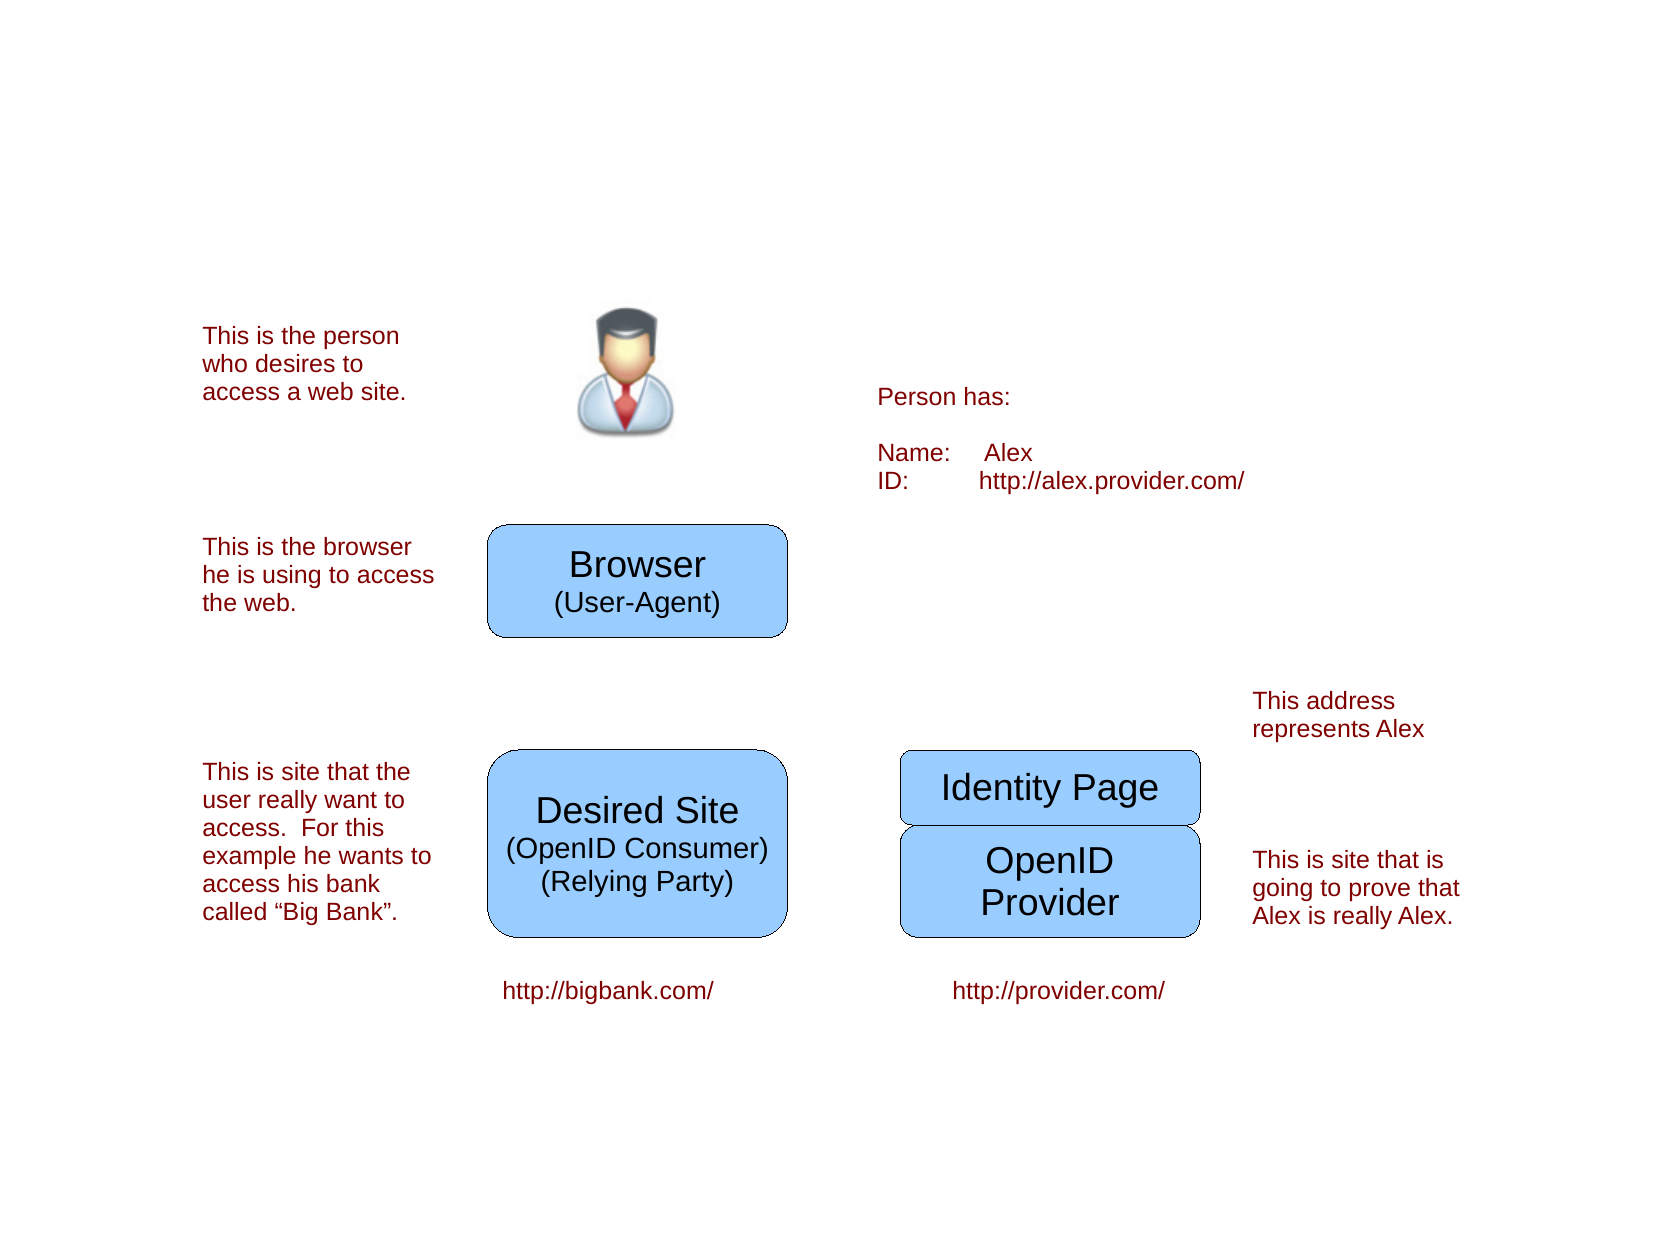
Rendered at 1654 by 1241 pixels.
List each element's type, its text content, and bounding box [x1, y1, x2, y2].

text_box This is site that is going to prove that Alex is really Alex. [1237, 838, 1501, 938]
text_box http://provider.com/ [937, 969, 1201, 1013]
text_box http://bigbank.com/ [487, 969, 751, 1013]
text_box OpenID Provider [900, 826, 1201, 938]
text_box This address represents Alex [1237, 679, 1501, 751]
text_box Desired Site (OpenID Consumer) (Relying Party) [487, 749, 788, 938]
text_box Identity Page [900, 750, 1201, 826]
text_box This is the person who desires to access a web site. [187, 314, 451, 414]
text_box Person has: Name: Alex ID: http://alex.provider.com/ [862, 375, 1276, 502]
text_box This is site that the user really want to access. For this example he wants to access his bank called “Big Bank”. [187, 750, 451, 933]
text_box This is the browser he is using to access the web. [187, 525, 451, 625]
picture [562, 299, 689, 446]
text_box Browser (User-Agent) [487, 524, 788, 638]
